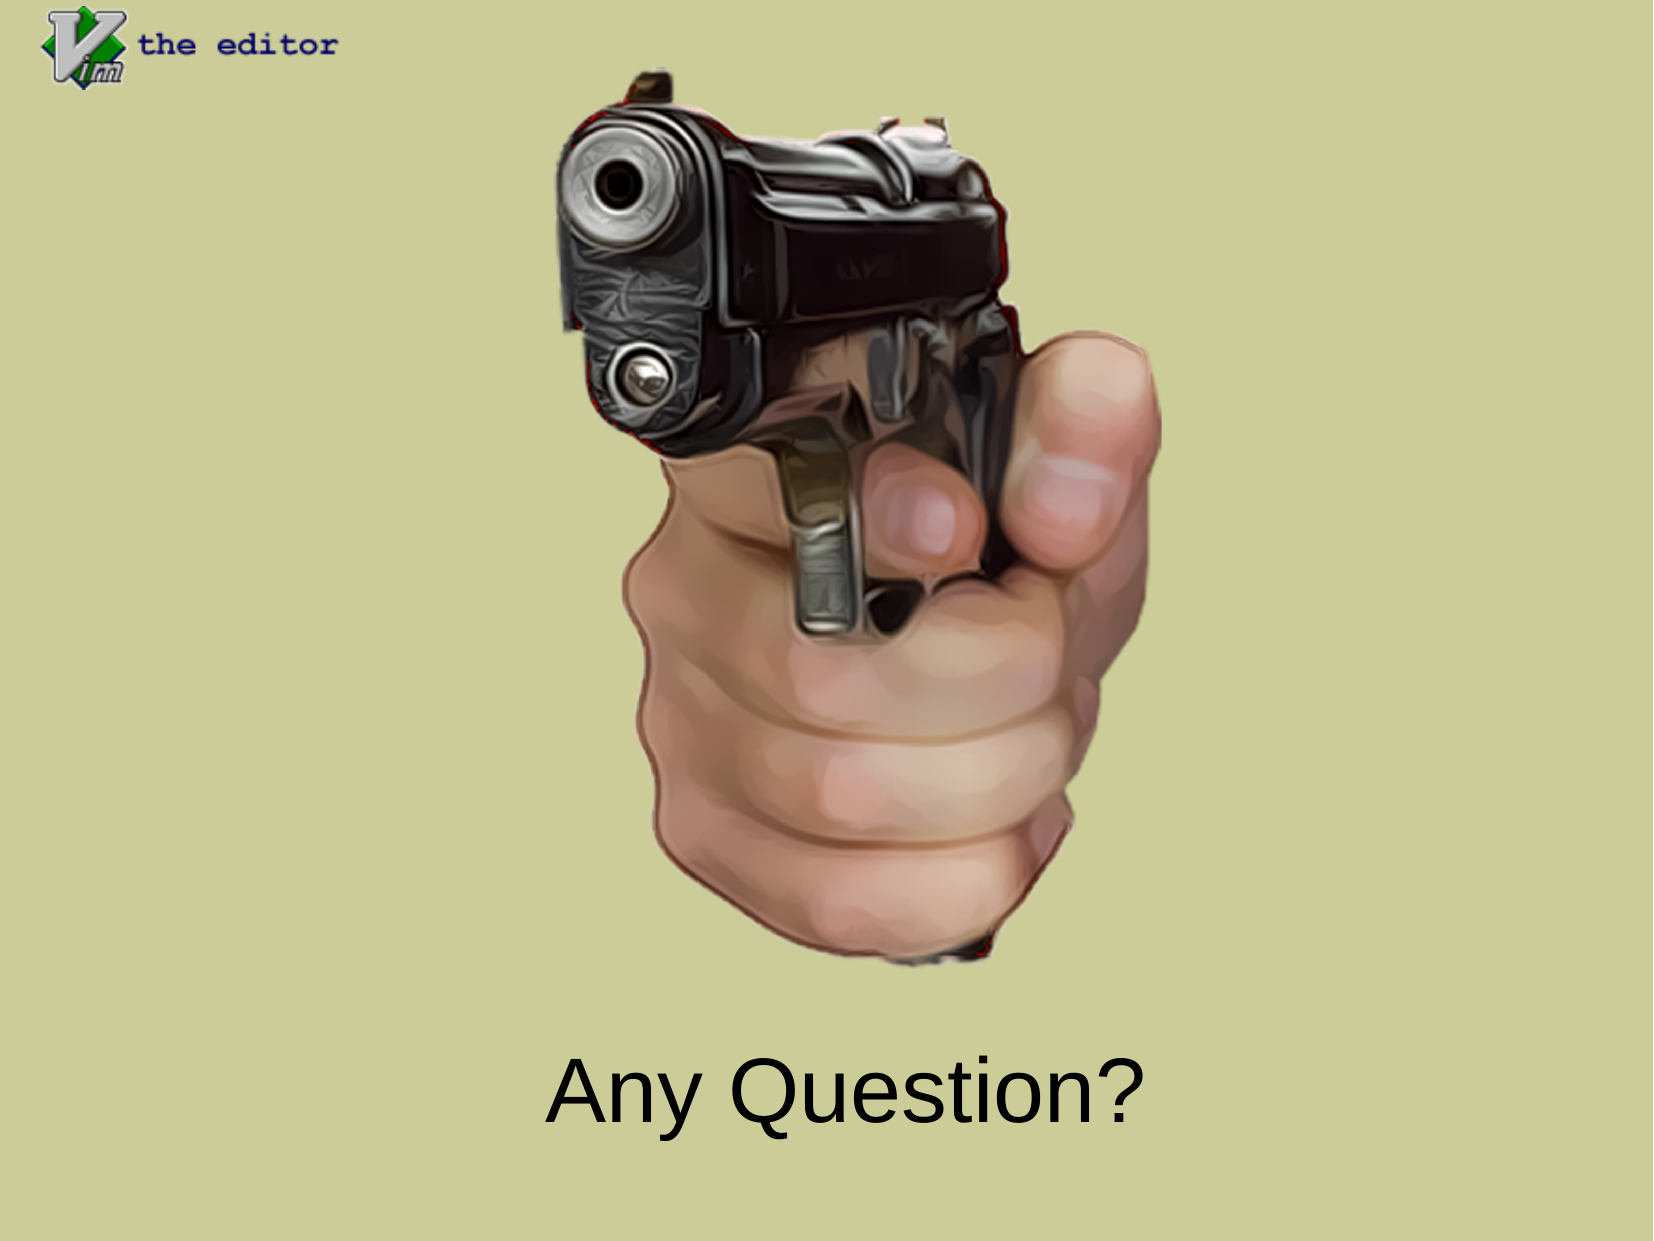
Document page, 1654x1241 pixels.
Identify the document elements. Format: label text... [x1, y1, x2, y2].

title Any Question? [102, 986, 1591, 1195]
picture [6, 6, 341, 91]
picture [552, 65, 1162, 974]
